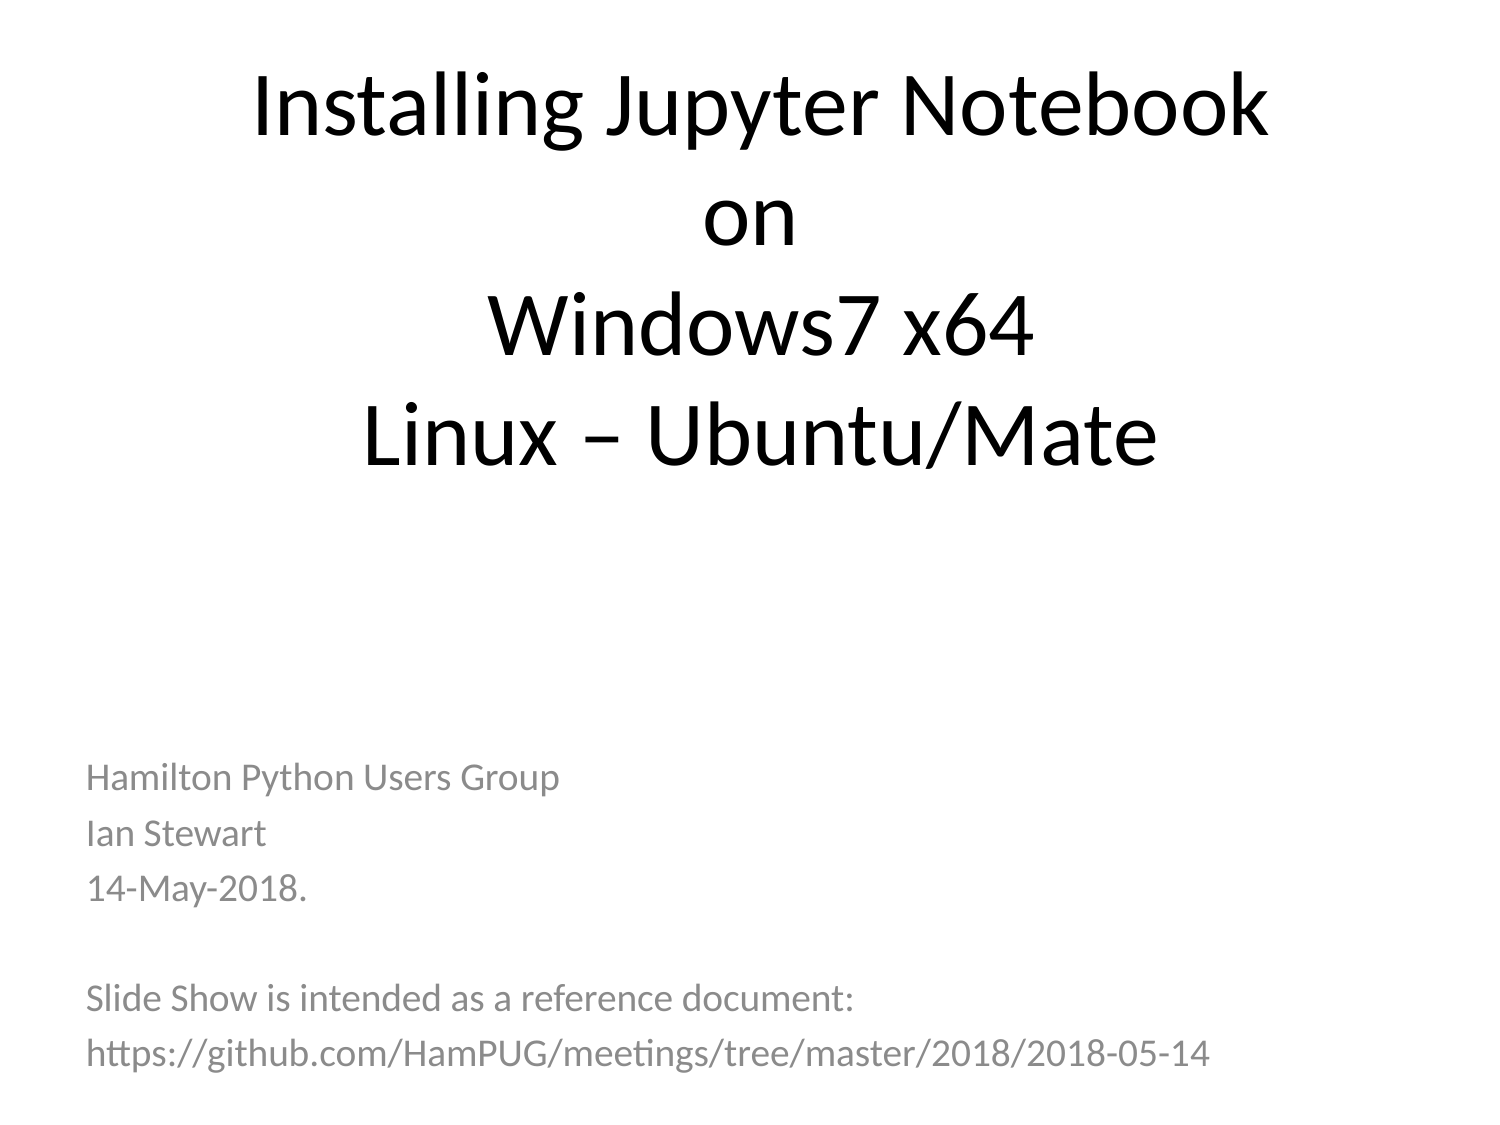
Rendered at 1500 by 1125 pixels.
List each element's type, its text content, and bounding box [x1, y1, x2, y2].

title Installing Jupyter Notebook on Windows7 x64 Linux – Ubuntu/Mate [123, 30, 1399, 497]
text_box Hamilton Python Users Group Ian Stewart 14-May-2018. Slide Show is intended as a reference document: https://github.com/HamPUG/meetings/tree/master/2018/2018-05-14 [70, 744, 1453, 1087]
